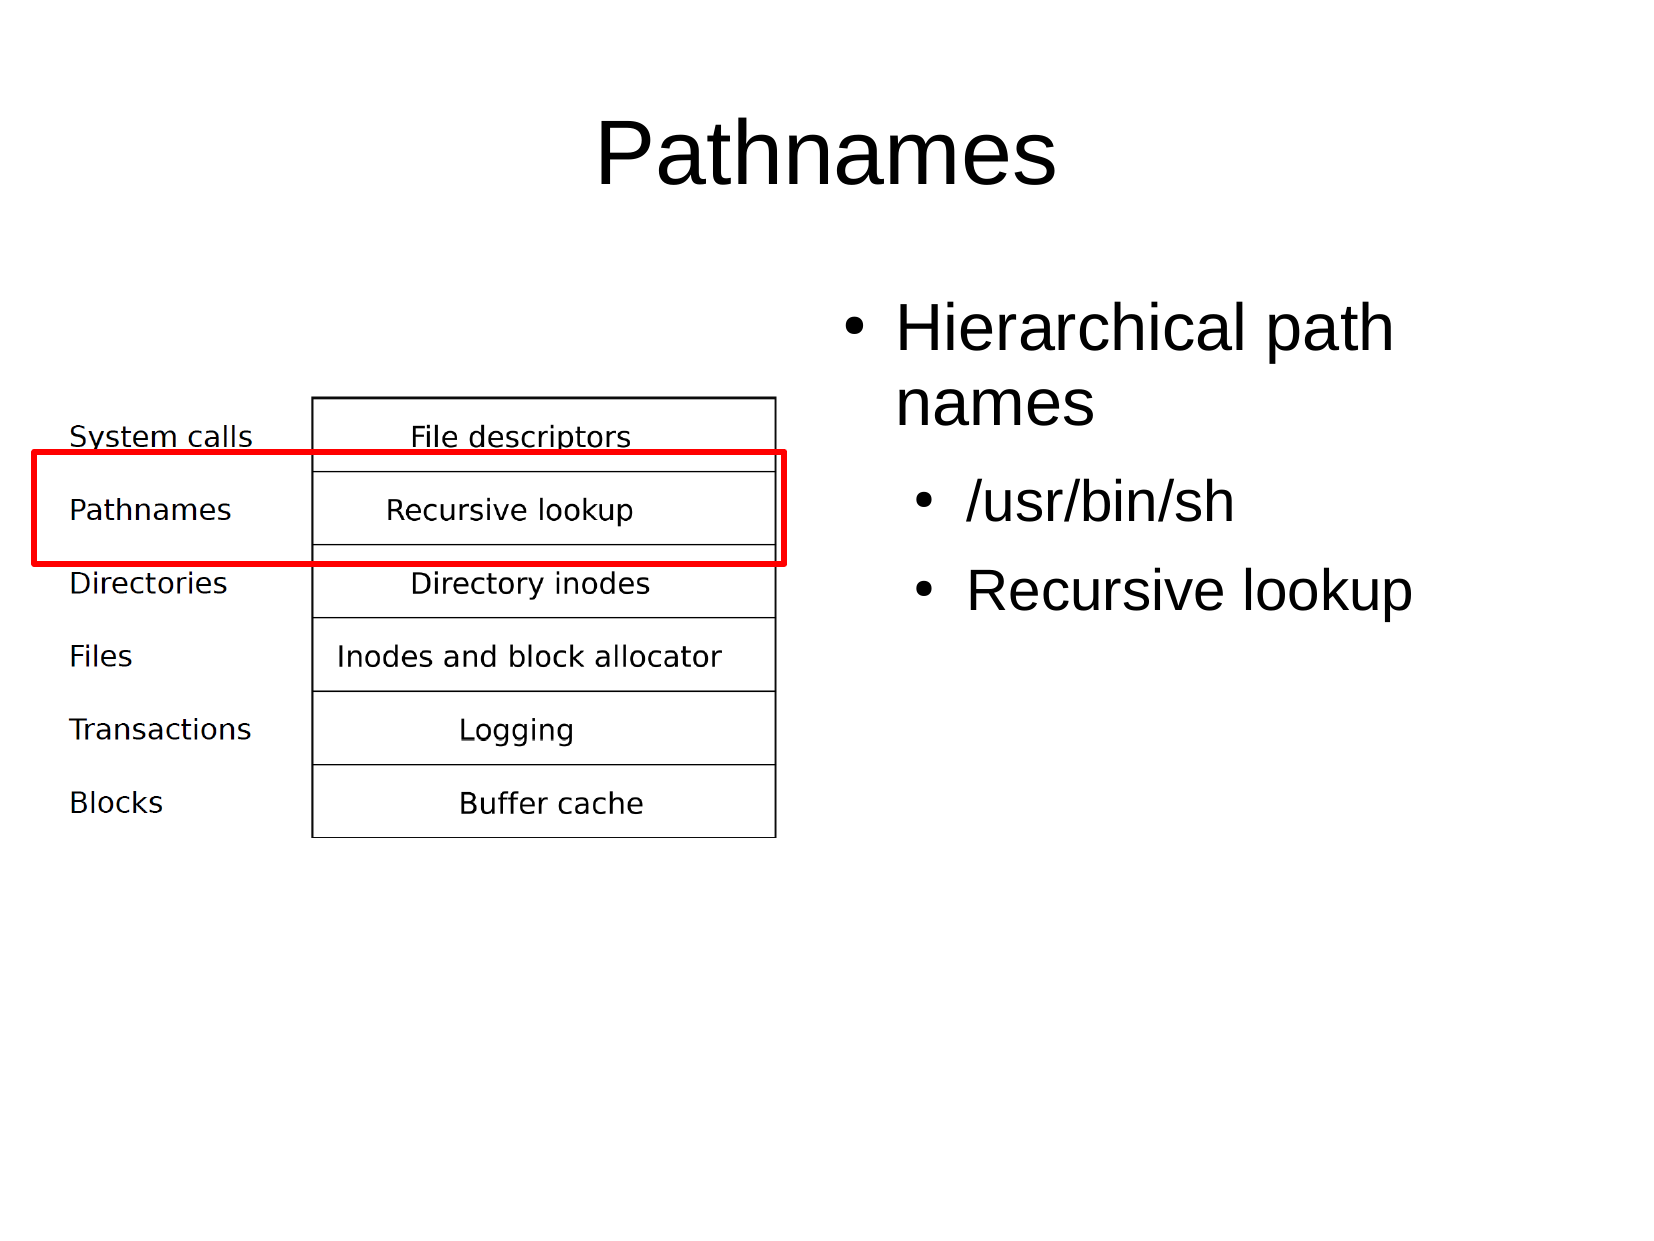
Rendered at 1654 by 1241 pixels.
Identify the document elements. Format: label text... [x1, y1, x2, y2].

title Pathnames [82, 49, 1571, 257]
picture [58, 375, 788, 845]
list Hierarchical path names /usr/bin/sh Recursive lookup [825, 290, 1571, 1010]
picture [58, 455, 781, 561]
